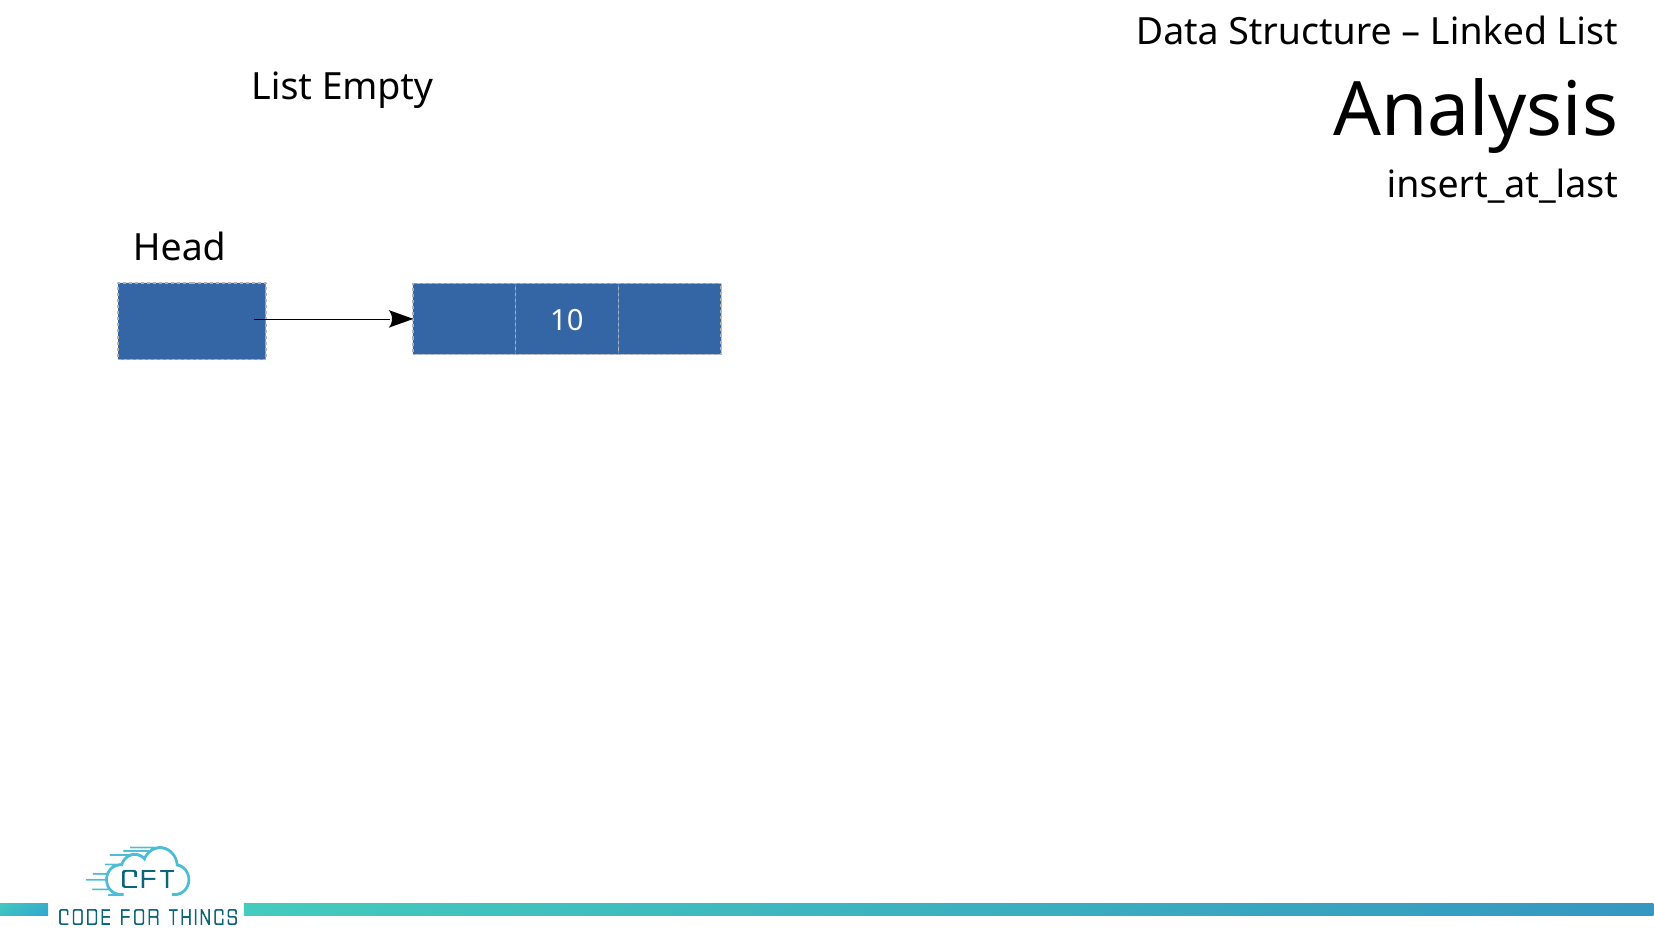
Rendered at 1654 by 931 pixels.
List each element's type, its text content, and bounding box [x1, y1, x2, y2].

text_box [618, 283, 722, 355]
picture [59, 846, 237, 925]
text_box 10 [516, 283, 618, 355]
text_box List Empty [236, 52, 507, 119]
text_box [118, 293, 266, 360]
text_box Head [118, 212, 285, 293]
text_box [412, 283, 516, 355]
title Data Structure – Linked List Analysis insert_at_last [1099, 0, 1619, 216]
